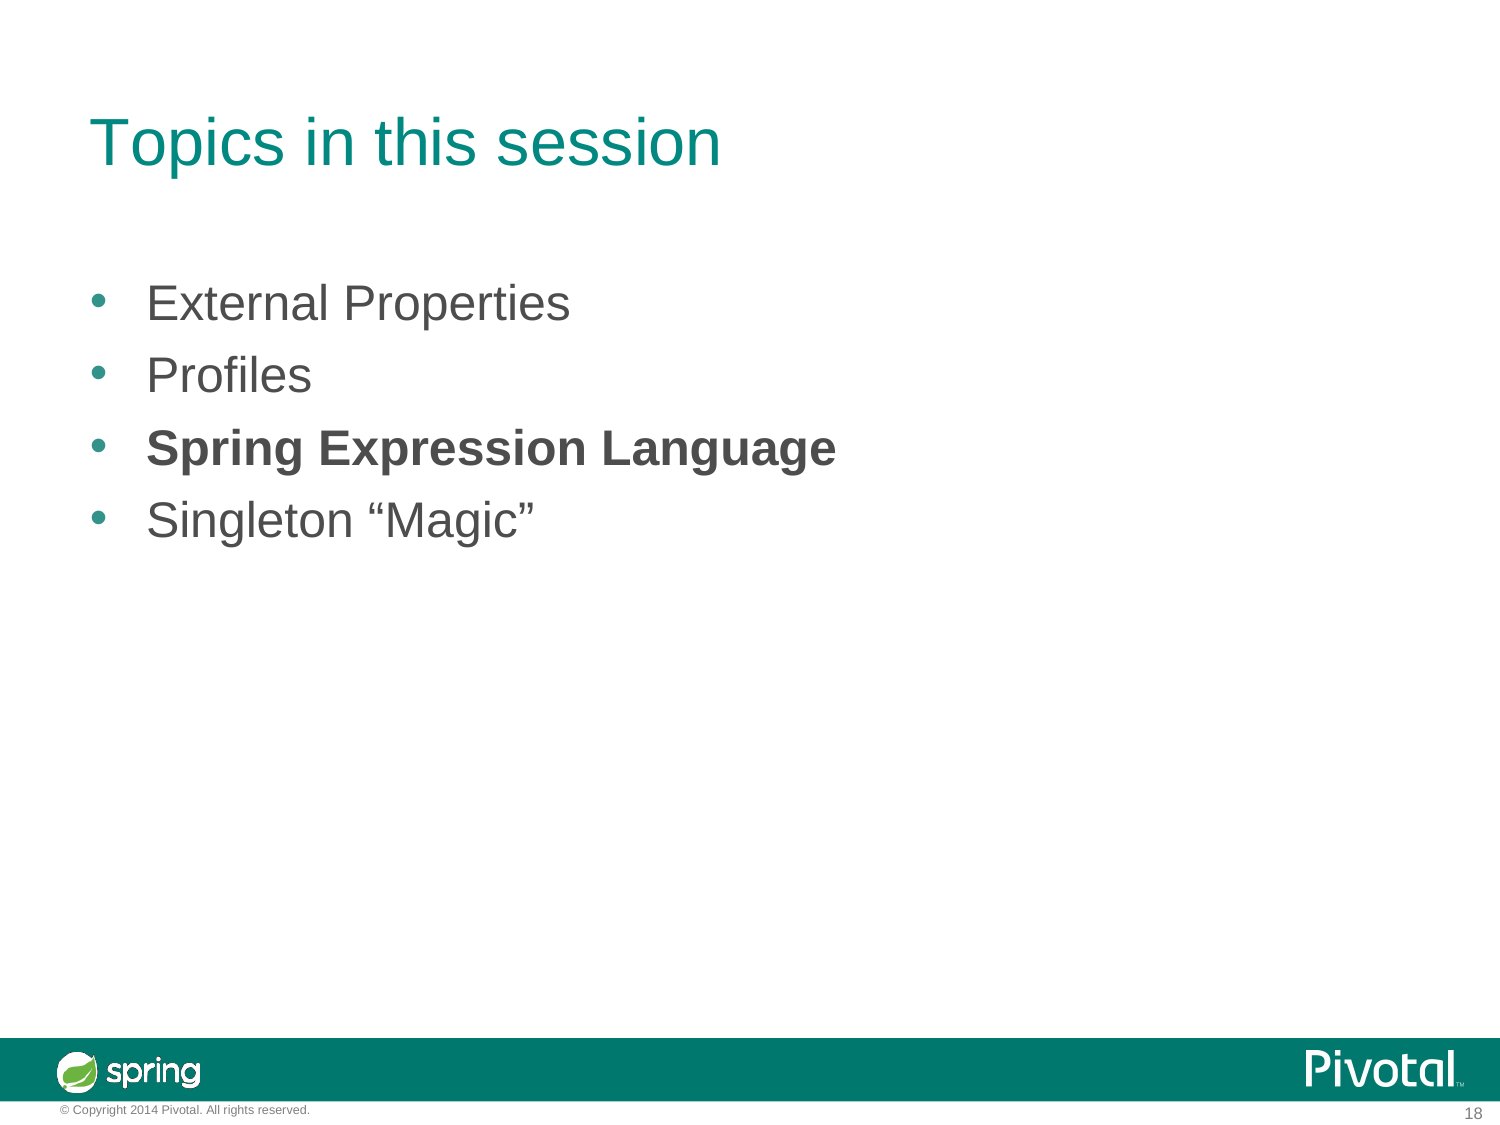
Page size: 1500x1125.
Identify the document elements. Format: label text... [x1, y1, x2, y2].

title Topics in this session [75, 45, 1426, 233]
picture [1306, 1050, 1464, 1087]
list External Properties Profiles Spring Expression Language Singleton “Magic” [75, 262, 1426, 1005]
picture [32, 1041, 210, 1103]
